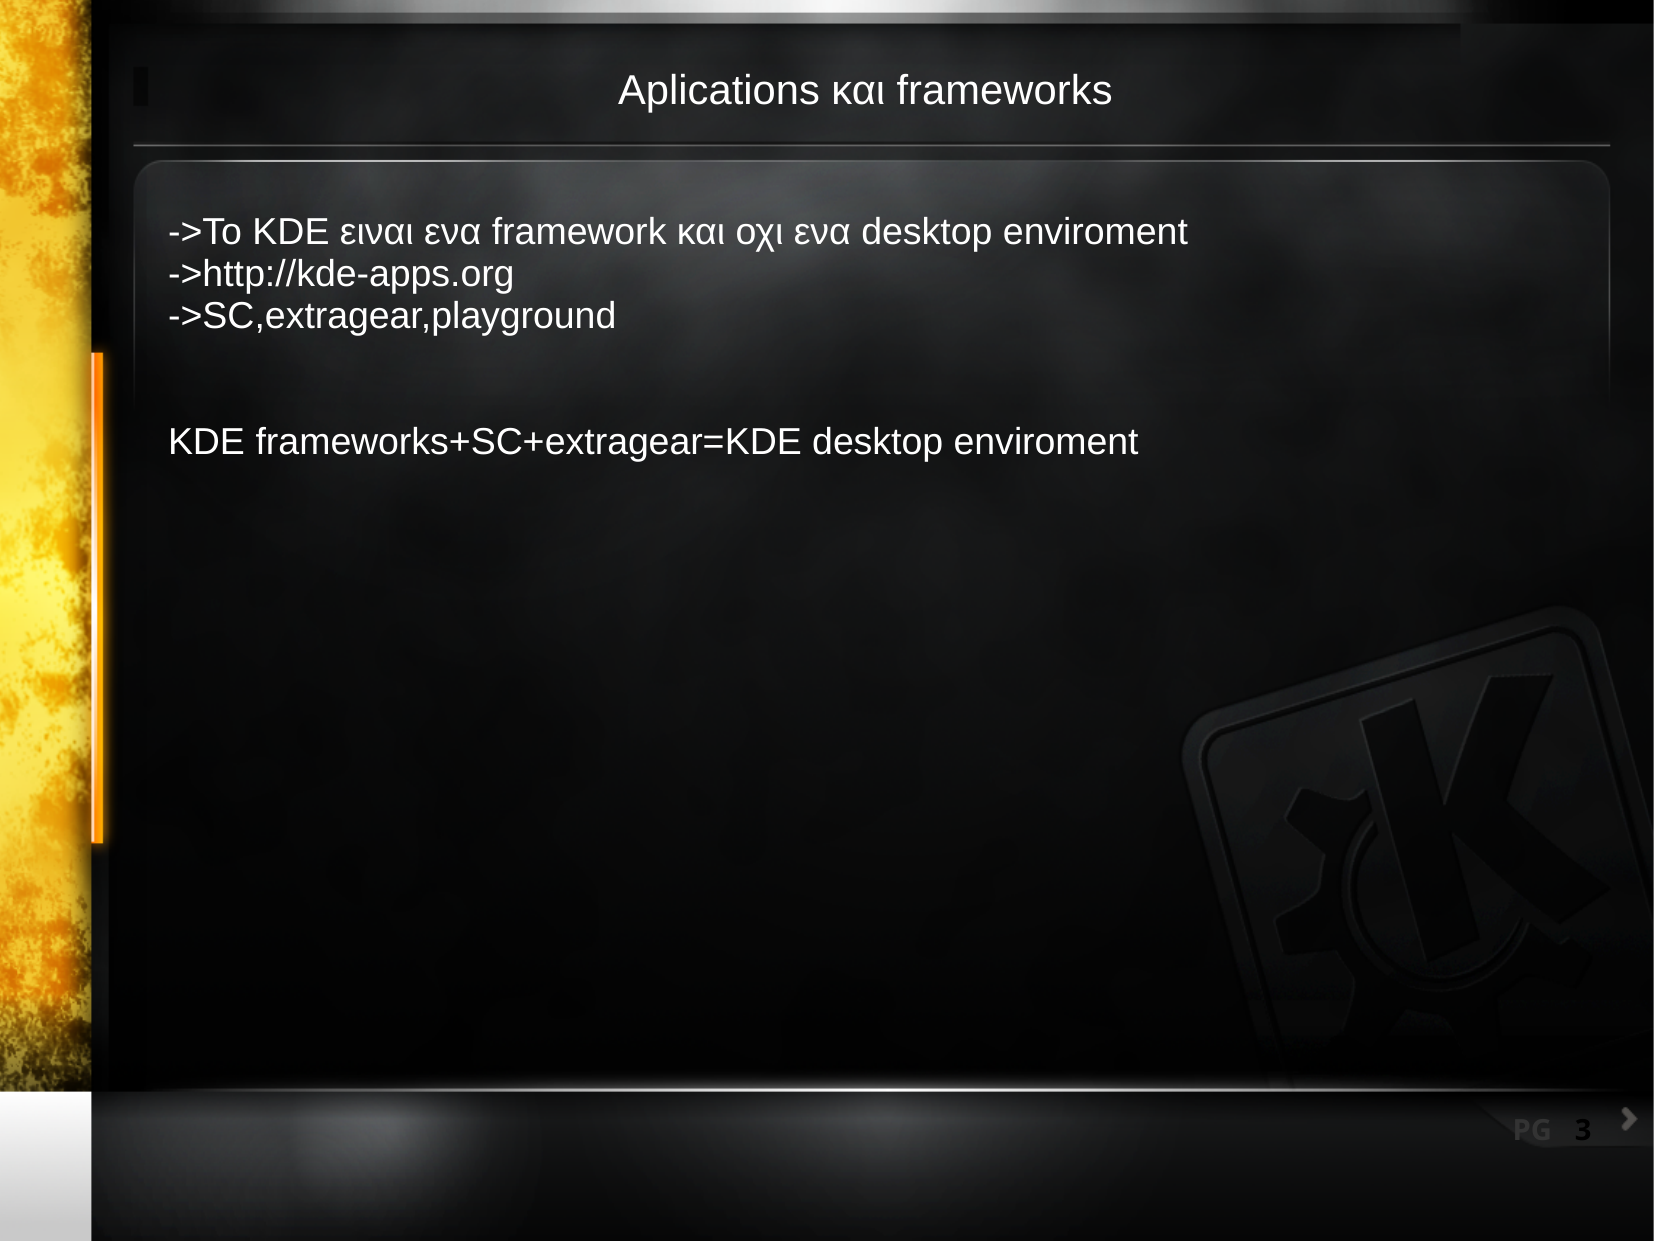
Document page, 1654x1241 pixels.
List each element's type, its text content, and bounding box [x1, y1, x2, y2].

text_box ->To KDE ειναι ενα framework και οχι ενα desktop enviroment ->http://kde-apps.org ->SC,extragear,playground KDE frameworks+SC+extragear=KDE desktop enviroment [153, 202, 1589, 1042]
picture [0, 0, 1654, 1241]
text_box Aplications και frameworks [153, 59, 1589, 119]
